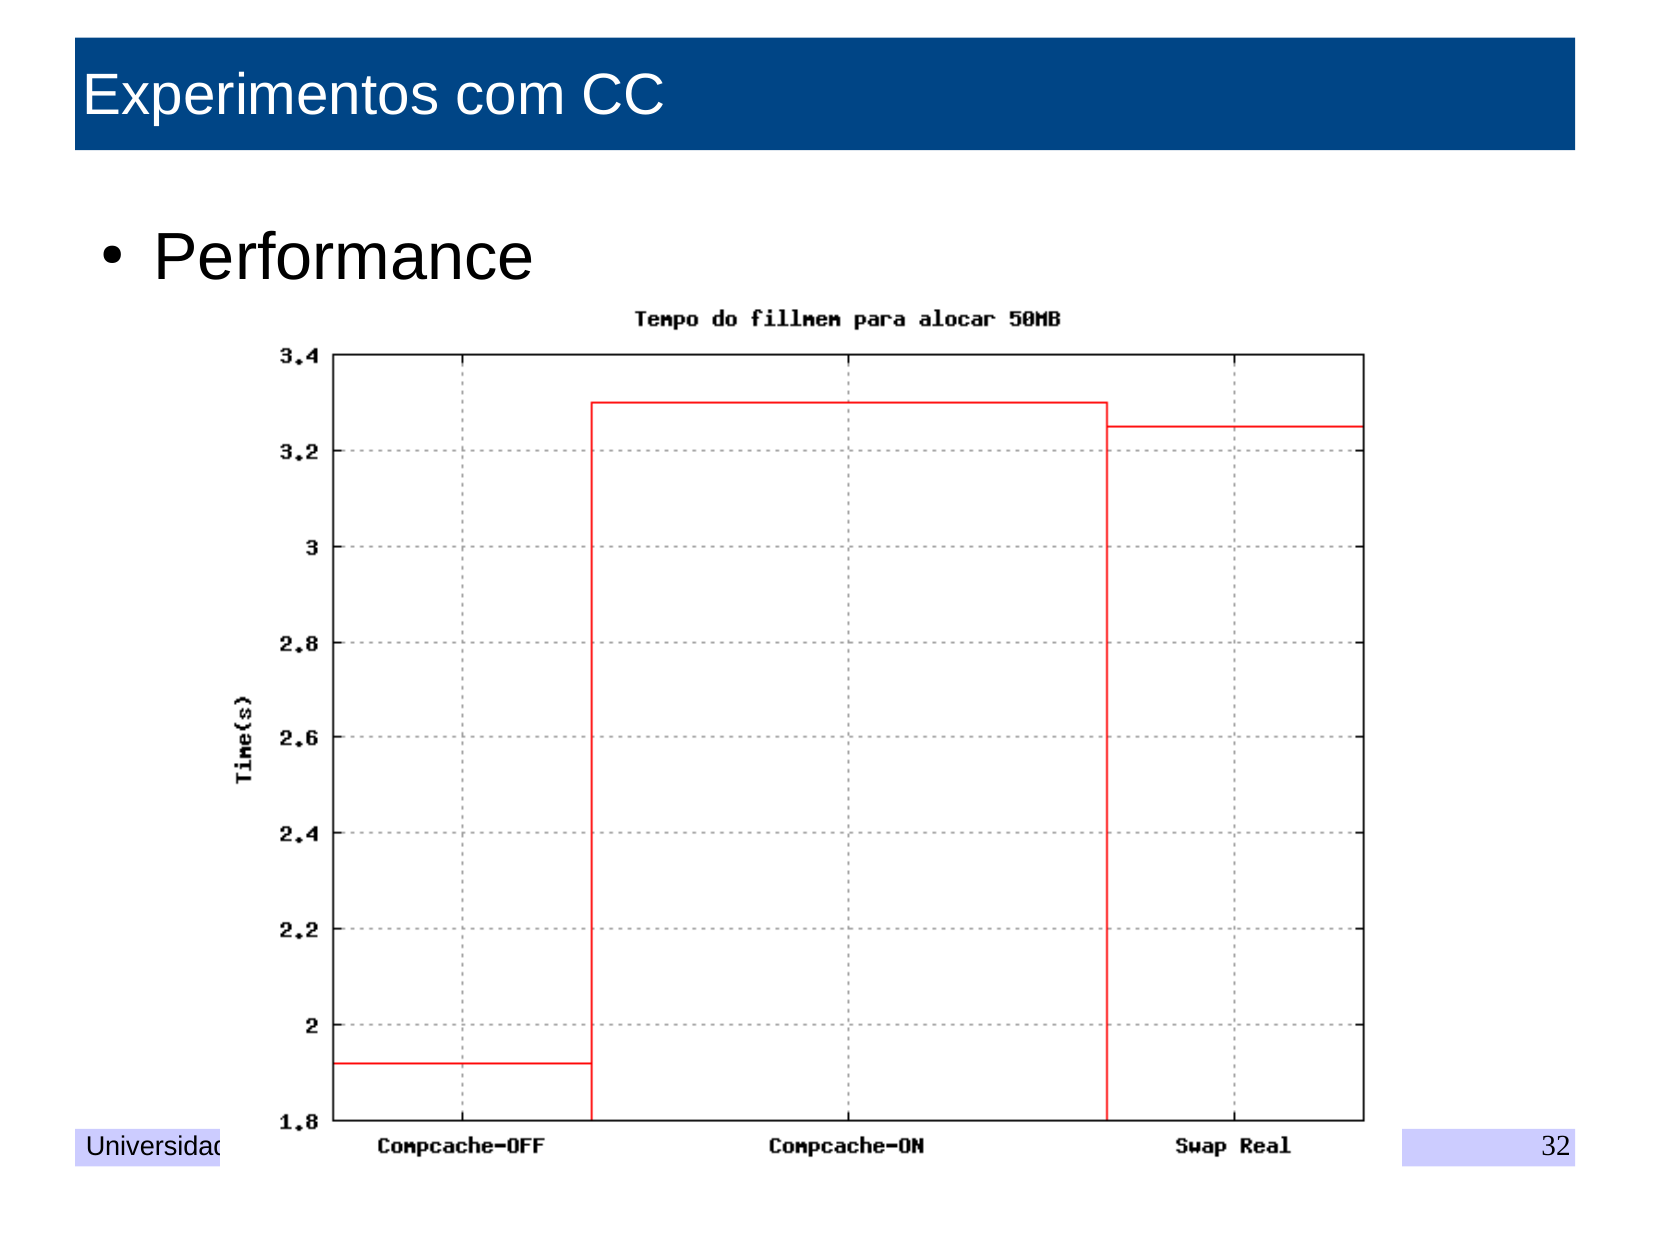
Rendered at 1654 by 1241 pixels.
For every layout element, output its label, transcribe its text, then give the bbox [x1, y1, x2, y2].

picture [220, 284, 1402, 1170]
title Experimentos com CC [82, 43, 1571, 145]
list Performance [82, 219, 1571, 1024]
